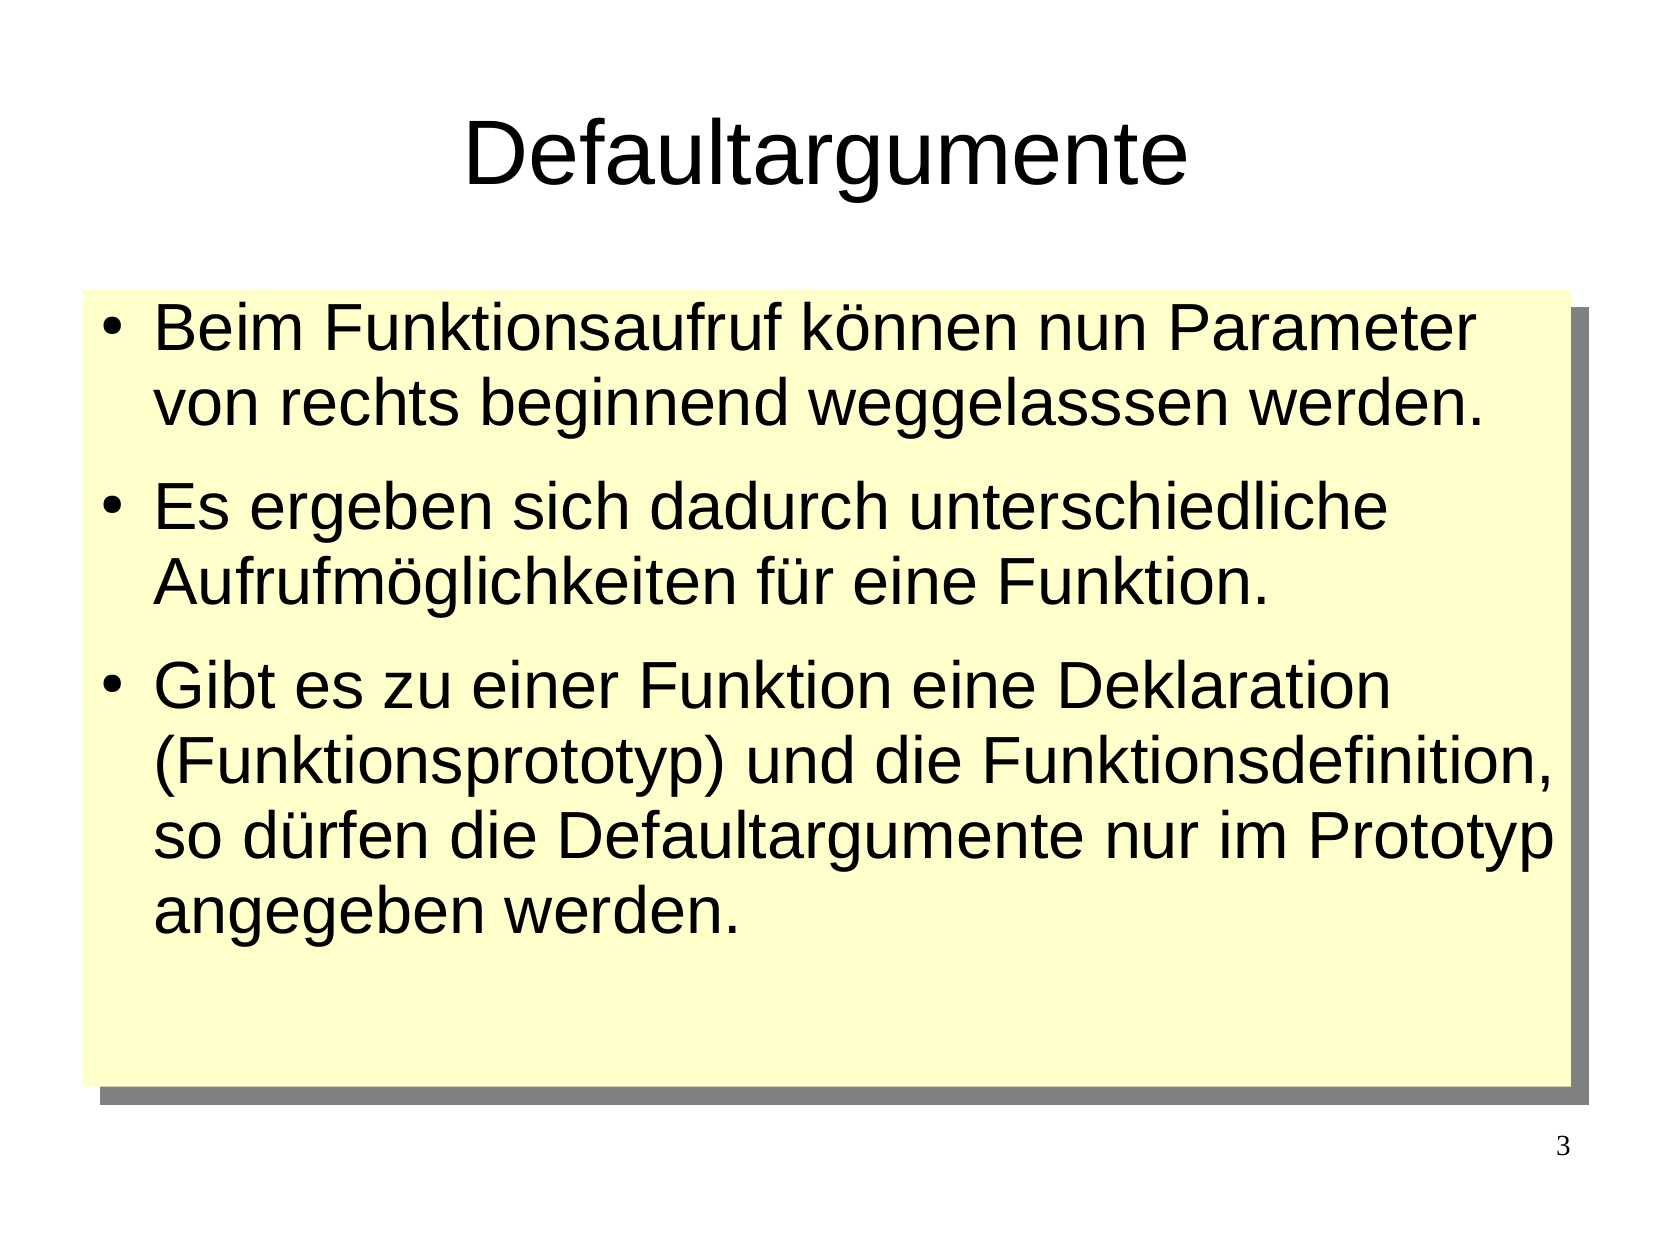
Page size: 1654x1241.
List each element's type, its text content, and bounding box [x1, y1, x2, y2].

title Defaultargumente [82, 49, 1571, 257]
list Beim Funktionsaufruf können nun Parameter von rechts beginnend weggelasssen werden. Es ergeben sich dadurch unterschiedliche Aufrufmöglichkeiten für eine Funktion. Gibt es zu einer Funktion eine Deklaration (Funktionsprototyp) und die Funktionsdefinition, so dürfen die Defaultargumente nur im Prototyp angegeben werden. [82, 290, 1571, 1087]
